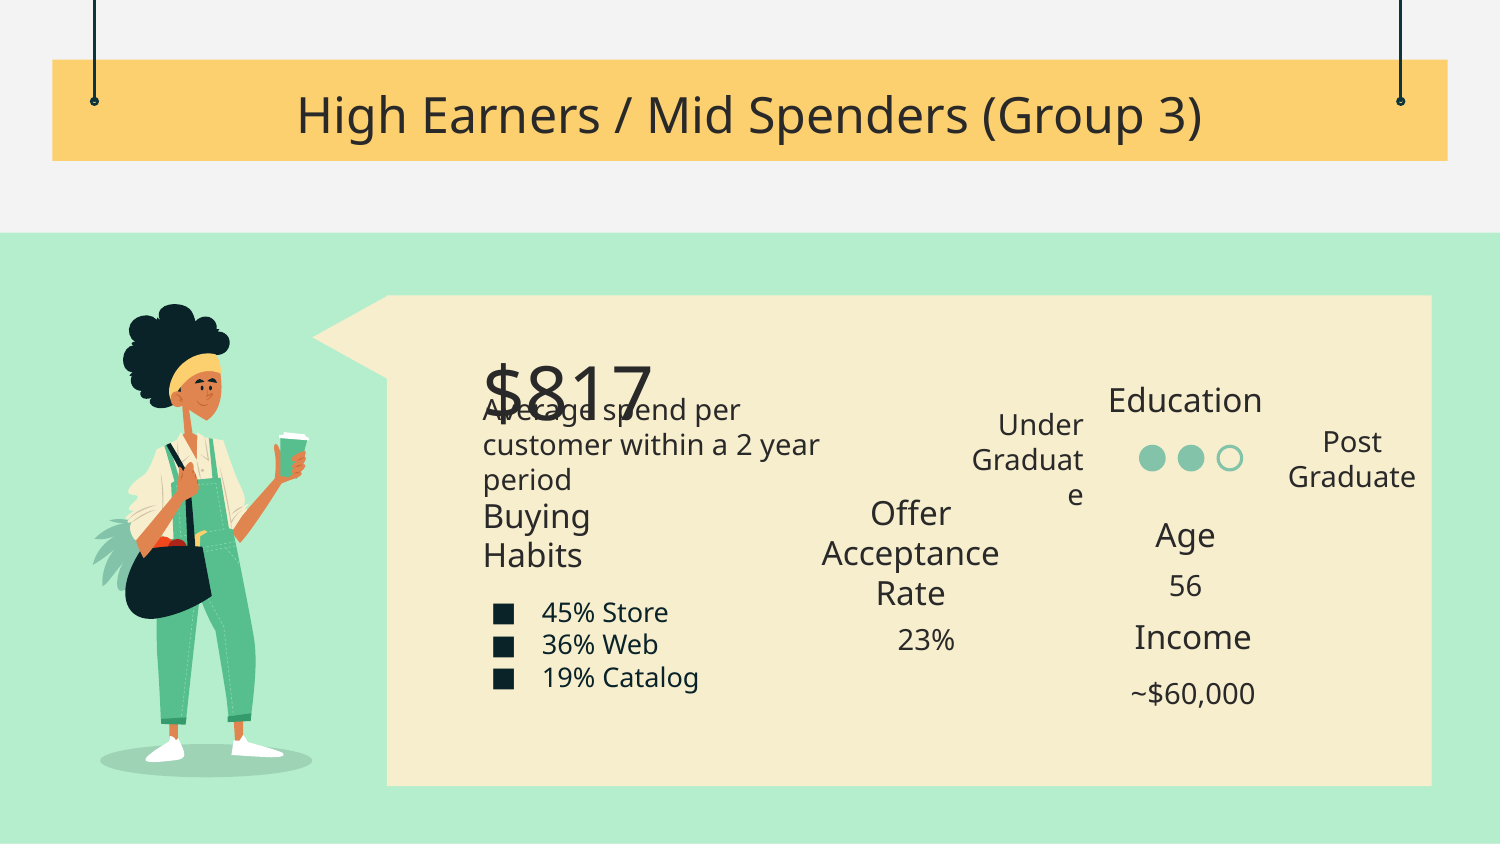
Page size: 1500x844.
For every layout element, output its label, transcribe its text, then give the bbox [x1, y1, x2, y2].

text_box Age [1181, 531, 1191, 545]
text_box Under Graduate [942, 440, 1084, 476]
text_box Age [1111, 497, 1245, 554]
text_box ~$60,000 [1106, 674, 1265, 710]
title High Earners / Mid Spenders (Group 3) [225, 68, 1274, 164]
text_box [312, 295, 1432, 787]
text_box $817 [467, 346, 853, 436]
text_box [92, 304, 313, 778]
text_box Average spend per customer within a 2 year period [467, 461, 853, 497]
text_box 45% Store 36% Web 19% Catalog [451, 580, 720, 675]
text_box Post Graduate [1268, 440, 1421, 476]
text_box Income [1119, 599, 1253, 656]
text_box Buying Habits [467, 518, 688, 575]
text_box Offer Acceptance Rate [778, 556, 1028, 613]
text_box Education [1087, 362, 1269, 419]
text_box 56 [1144, 566, 1213, 599]
text_box 23% [869, 620, 969, 656]
